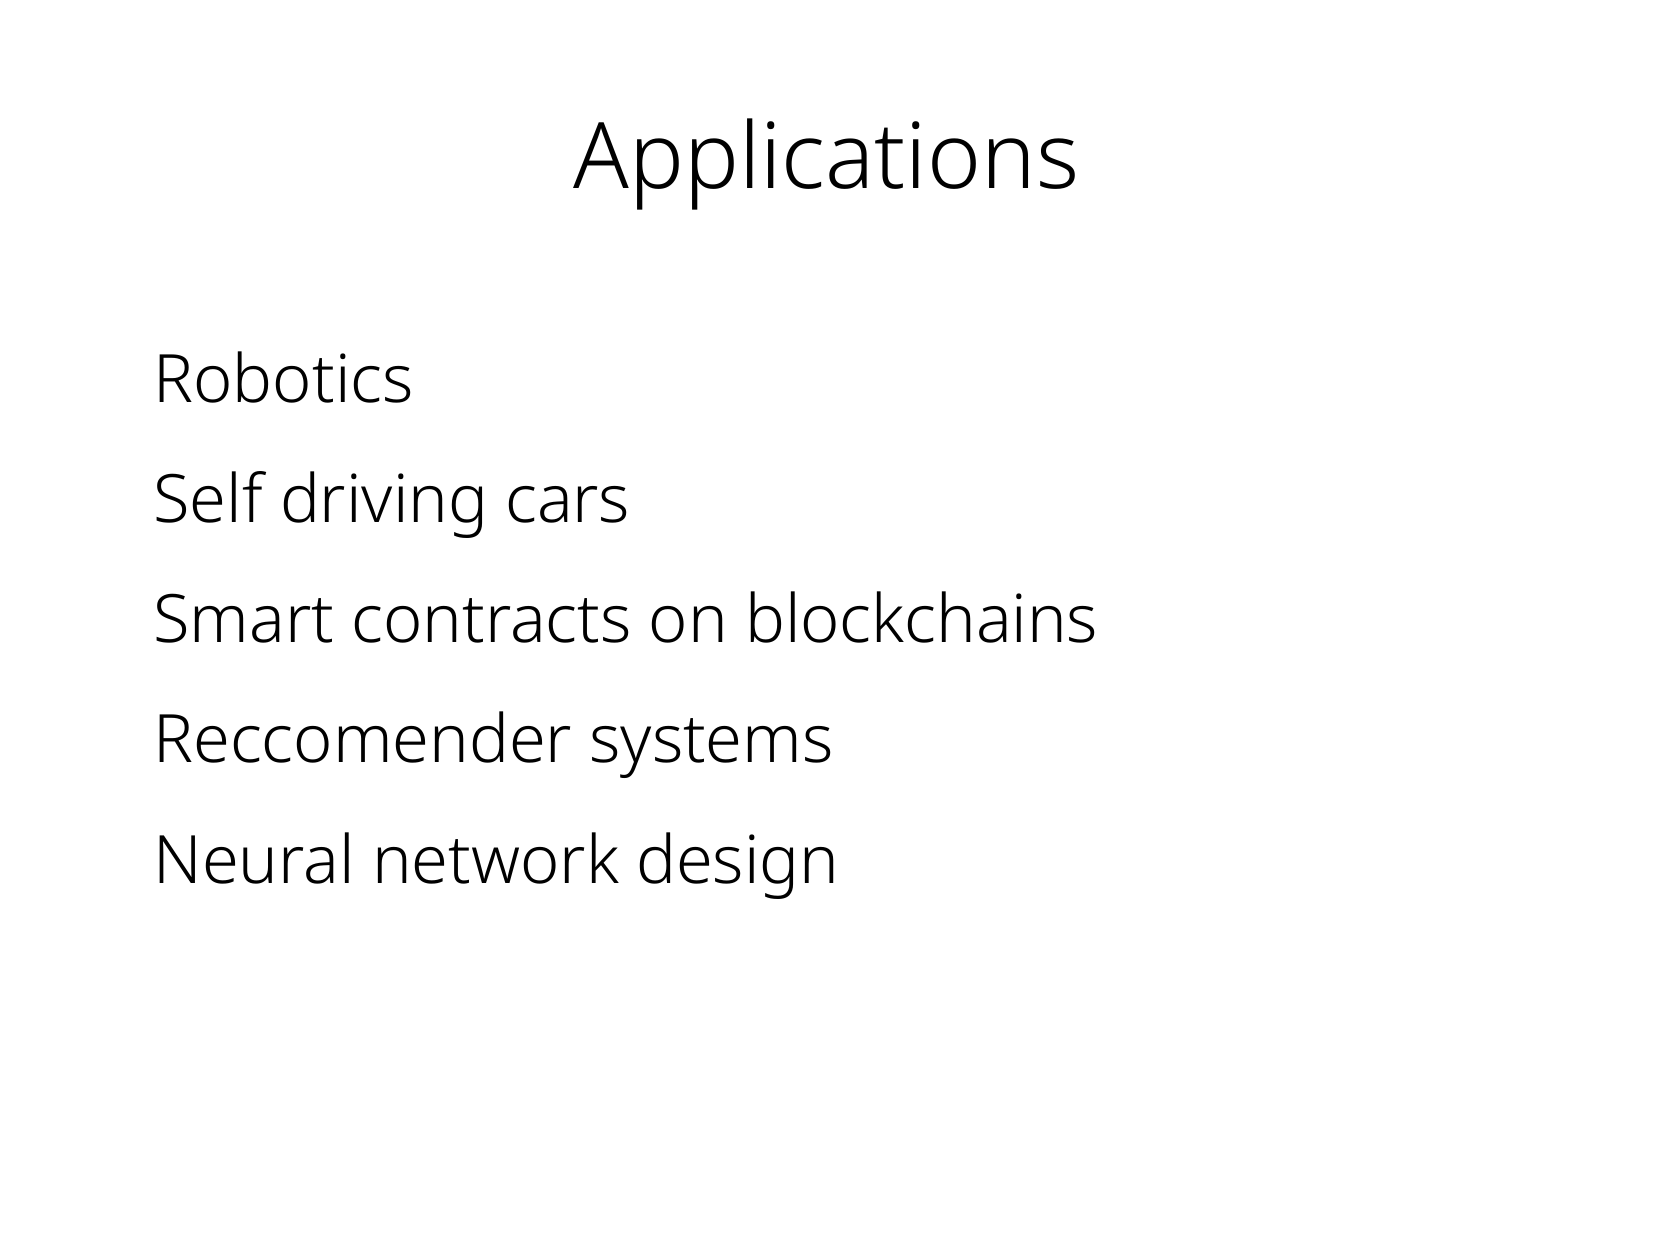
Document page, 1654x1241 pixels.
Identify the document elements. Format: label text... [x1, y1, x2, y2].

list Robotics Self driving cars Smart contracts on blockchains Reccomender systems Neural network design [82, 330, 1571, 1182]
title Applications [82, 49, 1571, 257]
